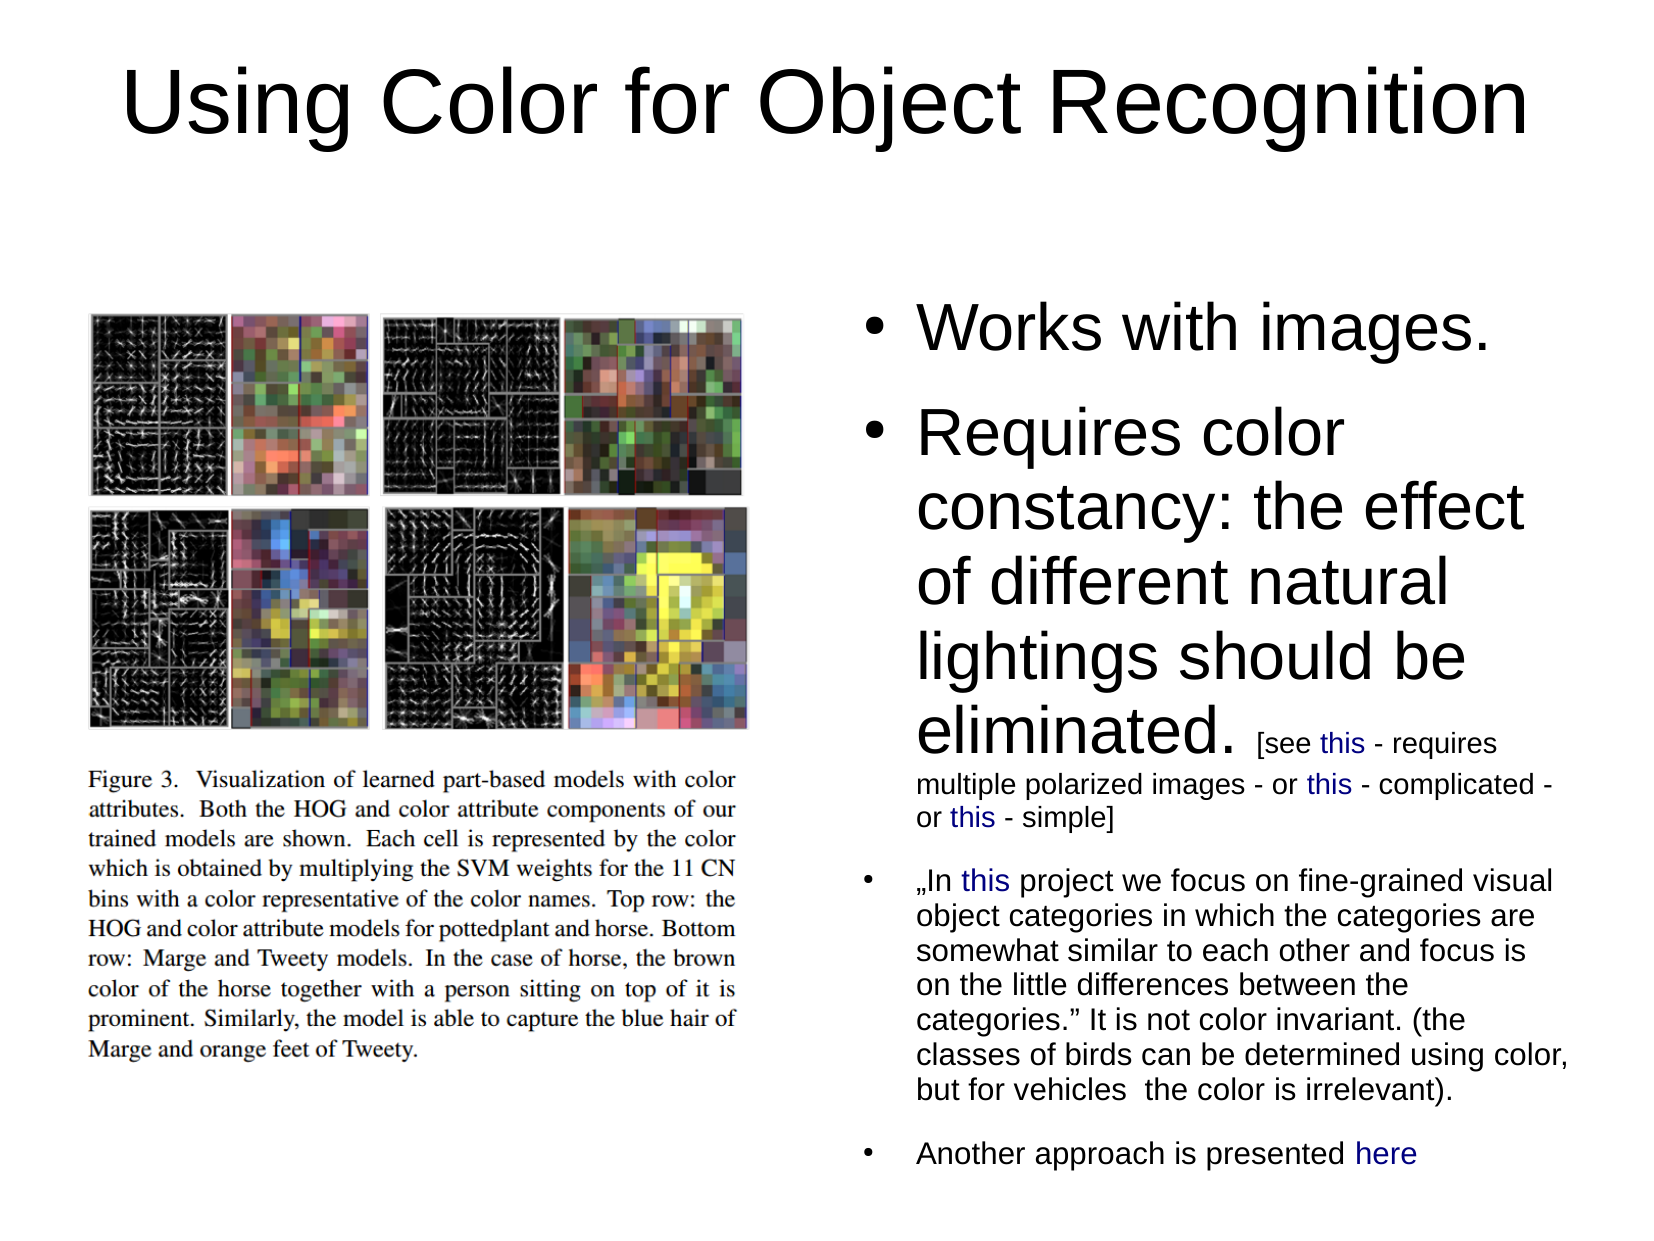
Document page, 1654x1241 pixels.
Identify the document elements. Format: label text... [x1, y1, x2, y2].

title Using Color for Object Recognition [82, 49, 1571, 257]
picture [78, 298, 779, 1074]
list Works with images. Requires color constancy: the effect of different natural lightings should be eliminated. [see this - requires multiple polarized images - or this - complicated - or this - simple] „In this project we focus on fine-grained visual object categories in which the categories are somewhat similar to each other and focus is on the little differences between the categories.” It is not color invariant. (the classes of birds can be determined using color, but for vehicles the color is irrelevant). Another approach is presented here [845, 290, 1572, 1167]
